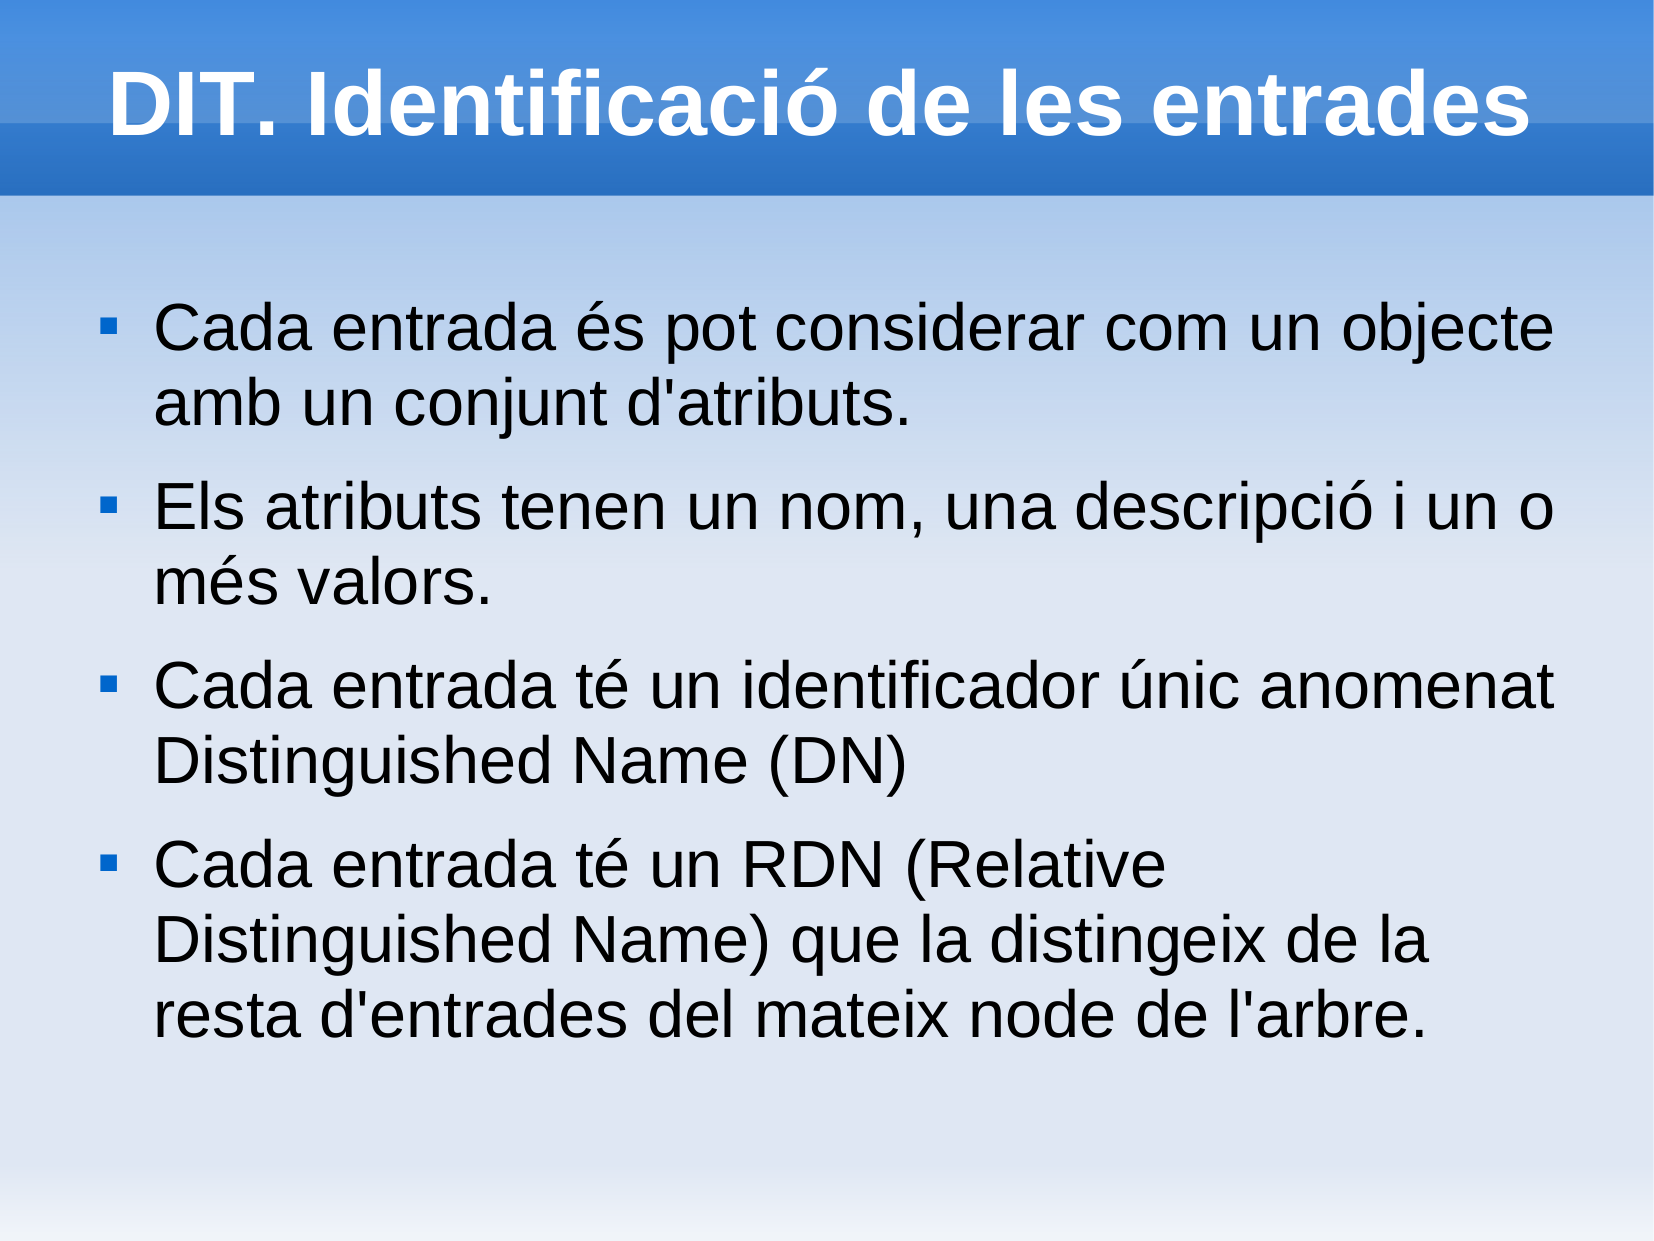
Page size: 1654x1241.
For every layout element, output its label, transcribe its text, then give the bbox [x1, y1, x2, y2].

title DIT. Identificació de les entrades [76, 0, 1565, 208]
picture [0, 0, 1654, 1241]
list Cada entrada és pot considerar com un objecte amb un conjunt d'atributs. Els atributs tenen un nom, una descripció i un o més valors. Cada entrada té un identificador únic anomenat Distinguished Name (DN) Cada entrada té un RDN (Relative Distinguished Name) que la distingeix de la resta d'entrades del mateix node de l'arbre. [82, 290, 1571, 1109]
